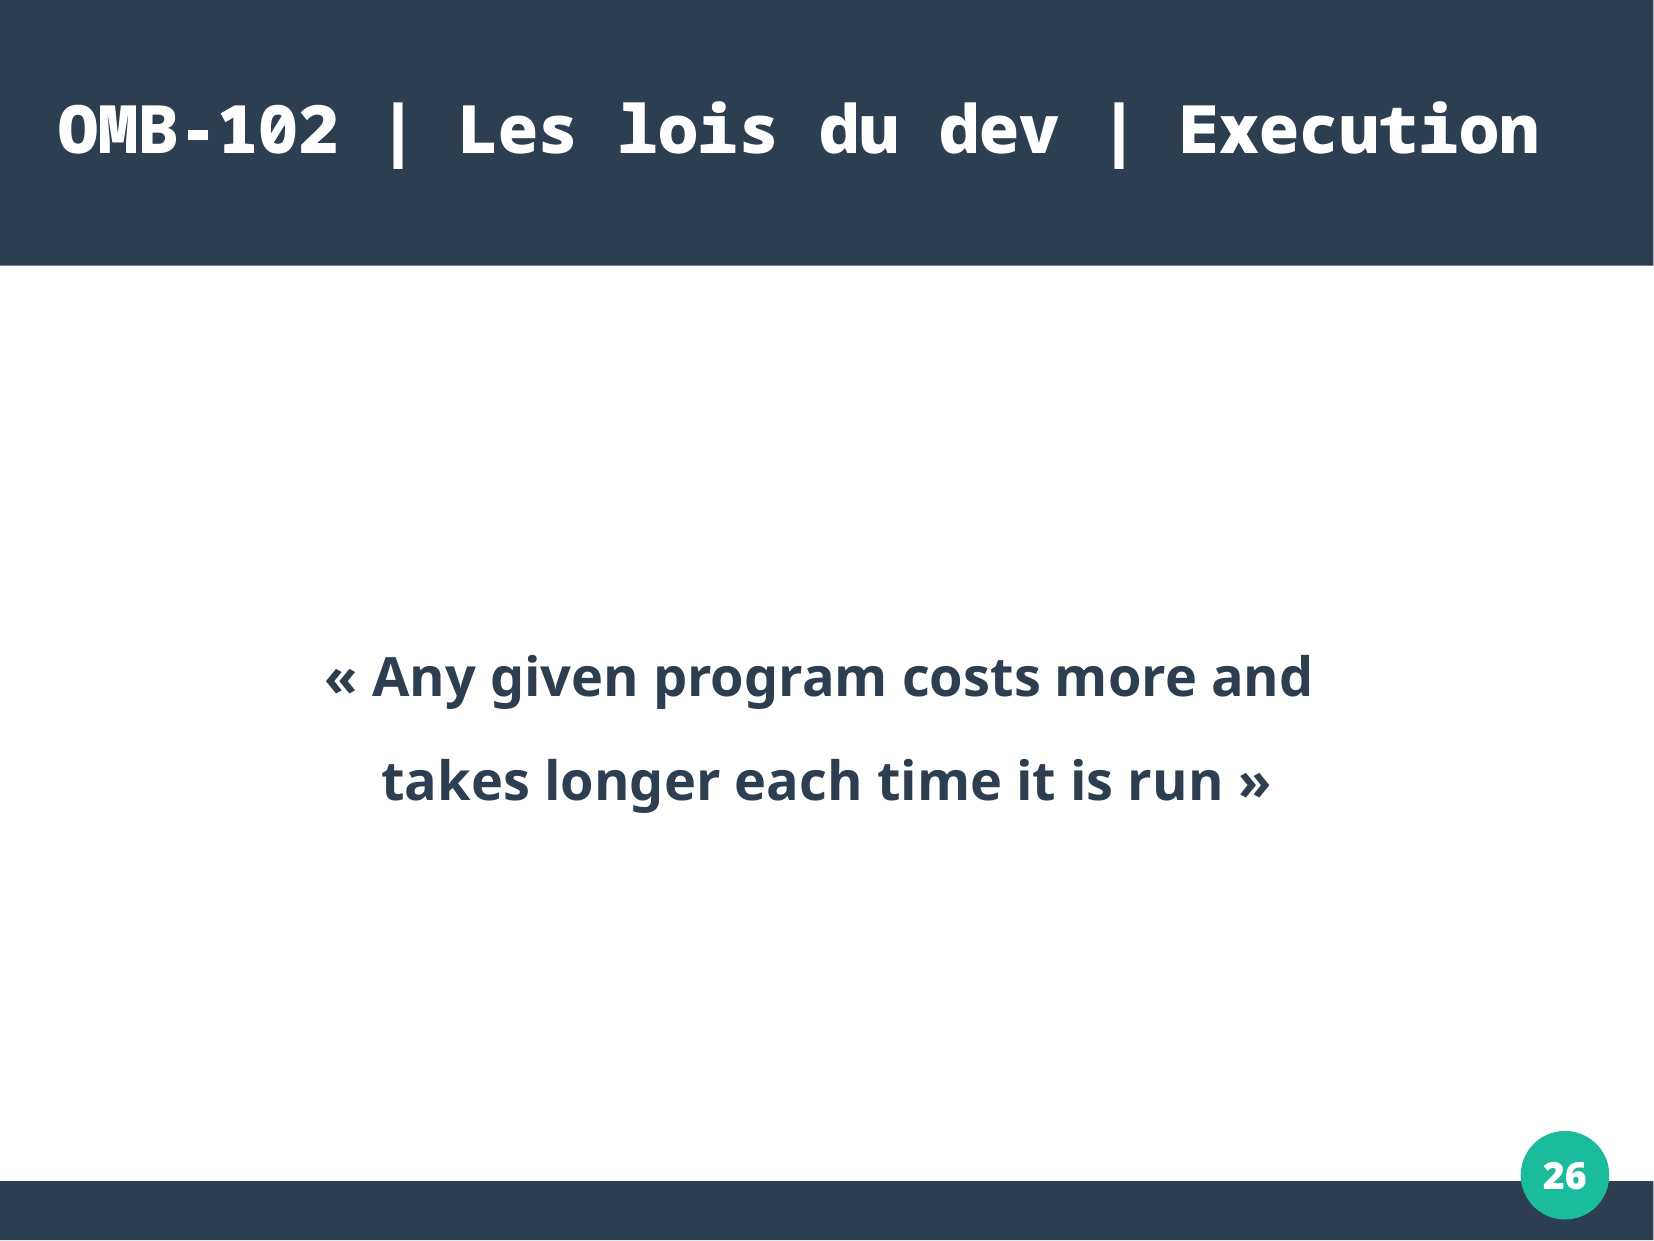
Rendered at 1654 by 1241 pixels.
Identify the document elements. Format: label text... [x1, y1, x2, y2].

list « Any given program costs more and takes longer each time it is run » [0, 270, 1654, 1186]
title OMB-102 | Les lois du dev | Execution [59, 49, 1595, 207]
